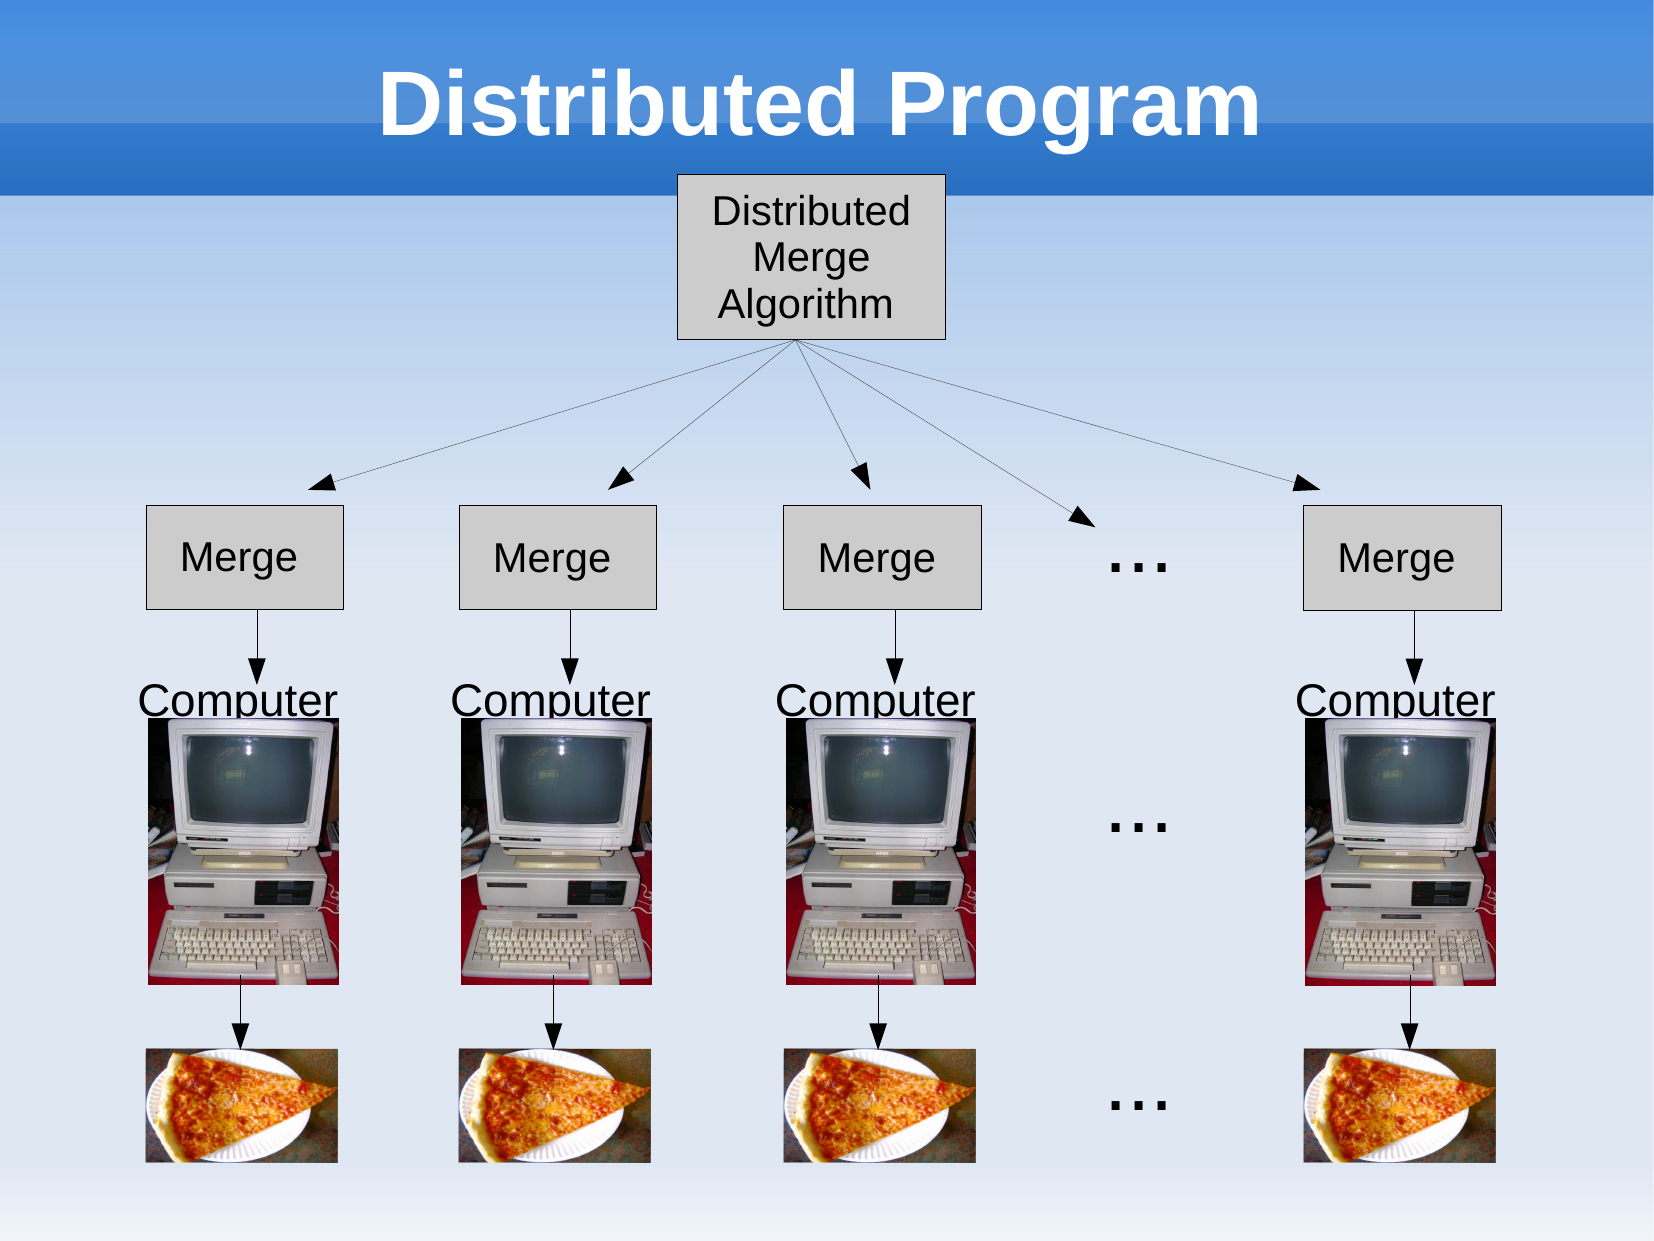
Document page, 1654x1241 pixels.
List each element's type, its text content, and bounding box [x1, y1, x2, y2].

text_box Computer [1280, 667, 1511, 734]
title Distributed Program [76, 7, 1565, 200]
text_box ... [1089, 750, 1189, 858]
text_box Merge [146, 505, 344, 610]
text_box Merge [783, 505, 982, 610]
text_box Computer [760, 667, 992, 734]
text_box Merge [1303, 505, 1502, 611]
text_box Merge [459, 505, 657, 610]
text_box Distributed Merge Algorithm [677, 174, 946, 340]
text_box ... [1089, 1027, 1190, 1136]
text_box Computer [435, 667, 667, 734]
picture [0, 0, 1654, 1241]
text_box ... [1089, 490, 1189, 598]
text_box Computer [122, 667, 354, 734]
